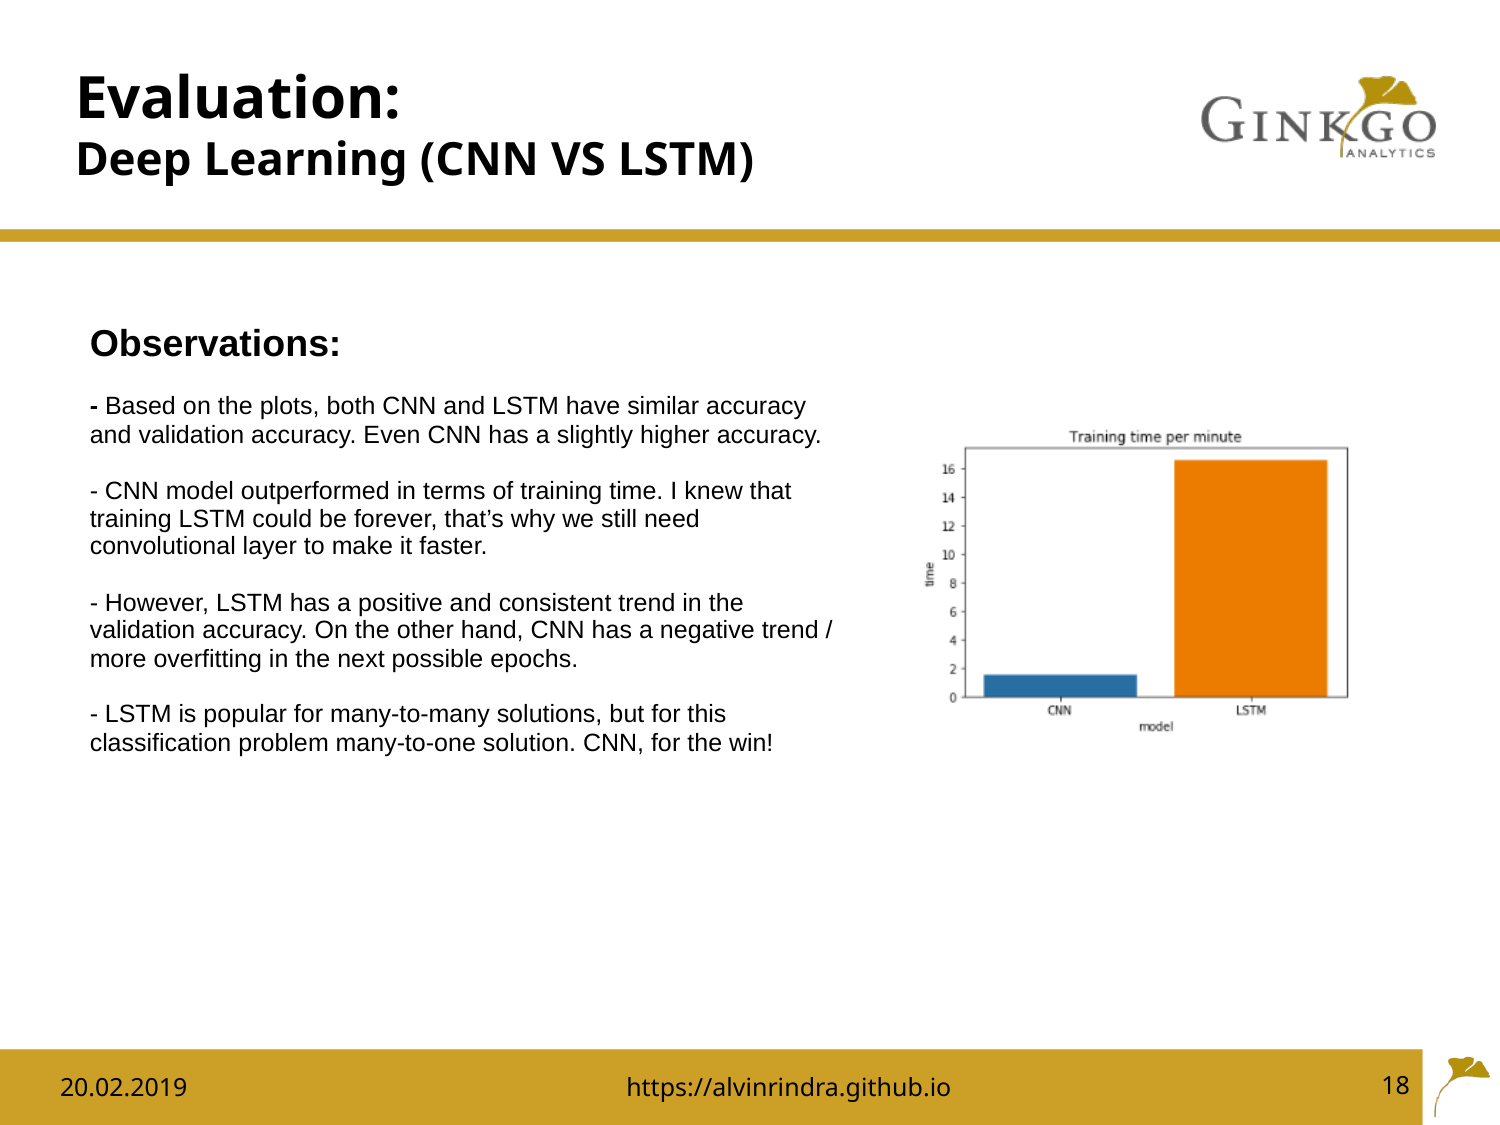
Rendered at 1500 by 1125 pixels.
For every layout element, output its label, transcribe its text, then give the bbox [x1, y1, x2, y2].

picture [0, 0, 1500, 1125]
text_box 20.02.2019 [60, 1056, 266, 1117]
list Evaluation: Deep Learning (CNN VS LSTM) [75, 60, 1069, 244]
list [60, 289, 1425, 1081]
text_box Observations: - Based on the plots, both CNN and LSTM have similar accuracy and validation accuracy. Even CNN has a slightly higher accuracy. - CNN model outperformed in terms of training time. I knew that training LSTM could be forever, that’s why we still need convolutional layer to make it faster. - However, LSTM has a positive and consistent trend in the validation accuracy. On the other hand, CNN has a negative trend / more overfitting in the next possible epochs. - LSTM is popular for many-to-many solutions, but for this classification problem many-to-one solution. CNN, for the win! [75, 314, 856, 792]
text_box https://alvinrindra.github.io [266, 1056, 993, 1117]
text_box <number> [1196, 1056, 1425, 1117]
